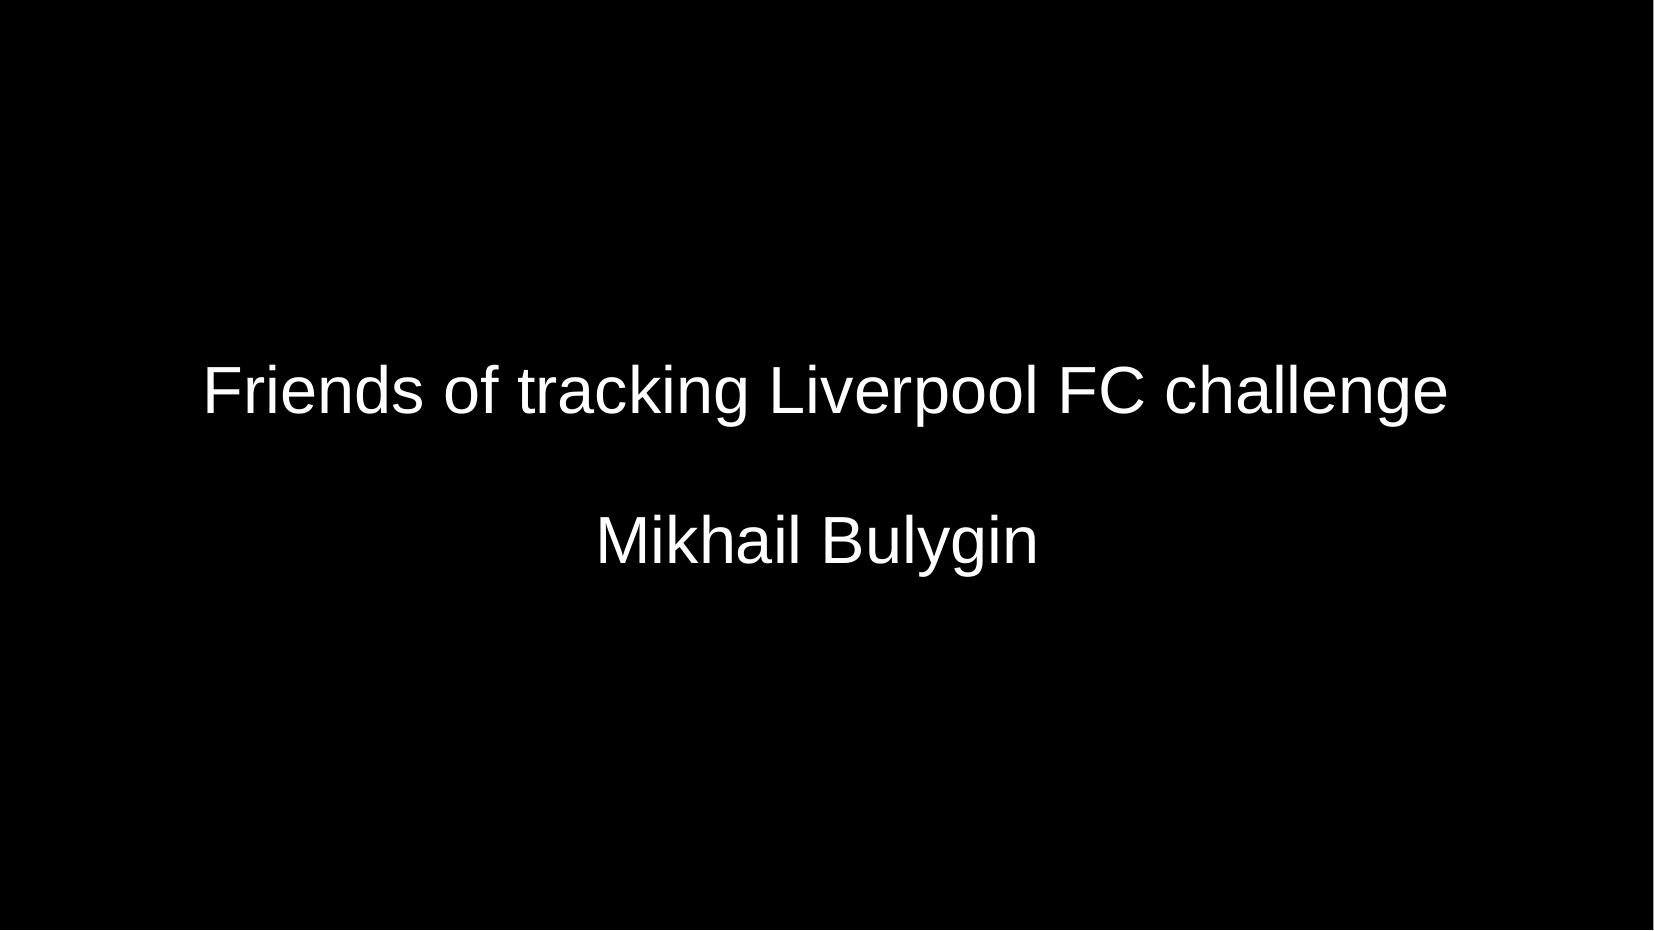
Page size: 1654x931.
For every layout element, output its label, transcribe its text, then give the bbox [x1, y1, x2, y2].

subtitle Friends of tracking Liverpool FC challenge Mikhail Bulygin [82, 195, 1571, 736]
